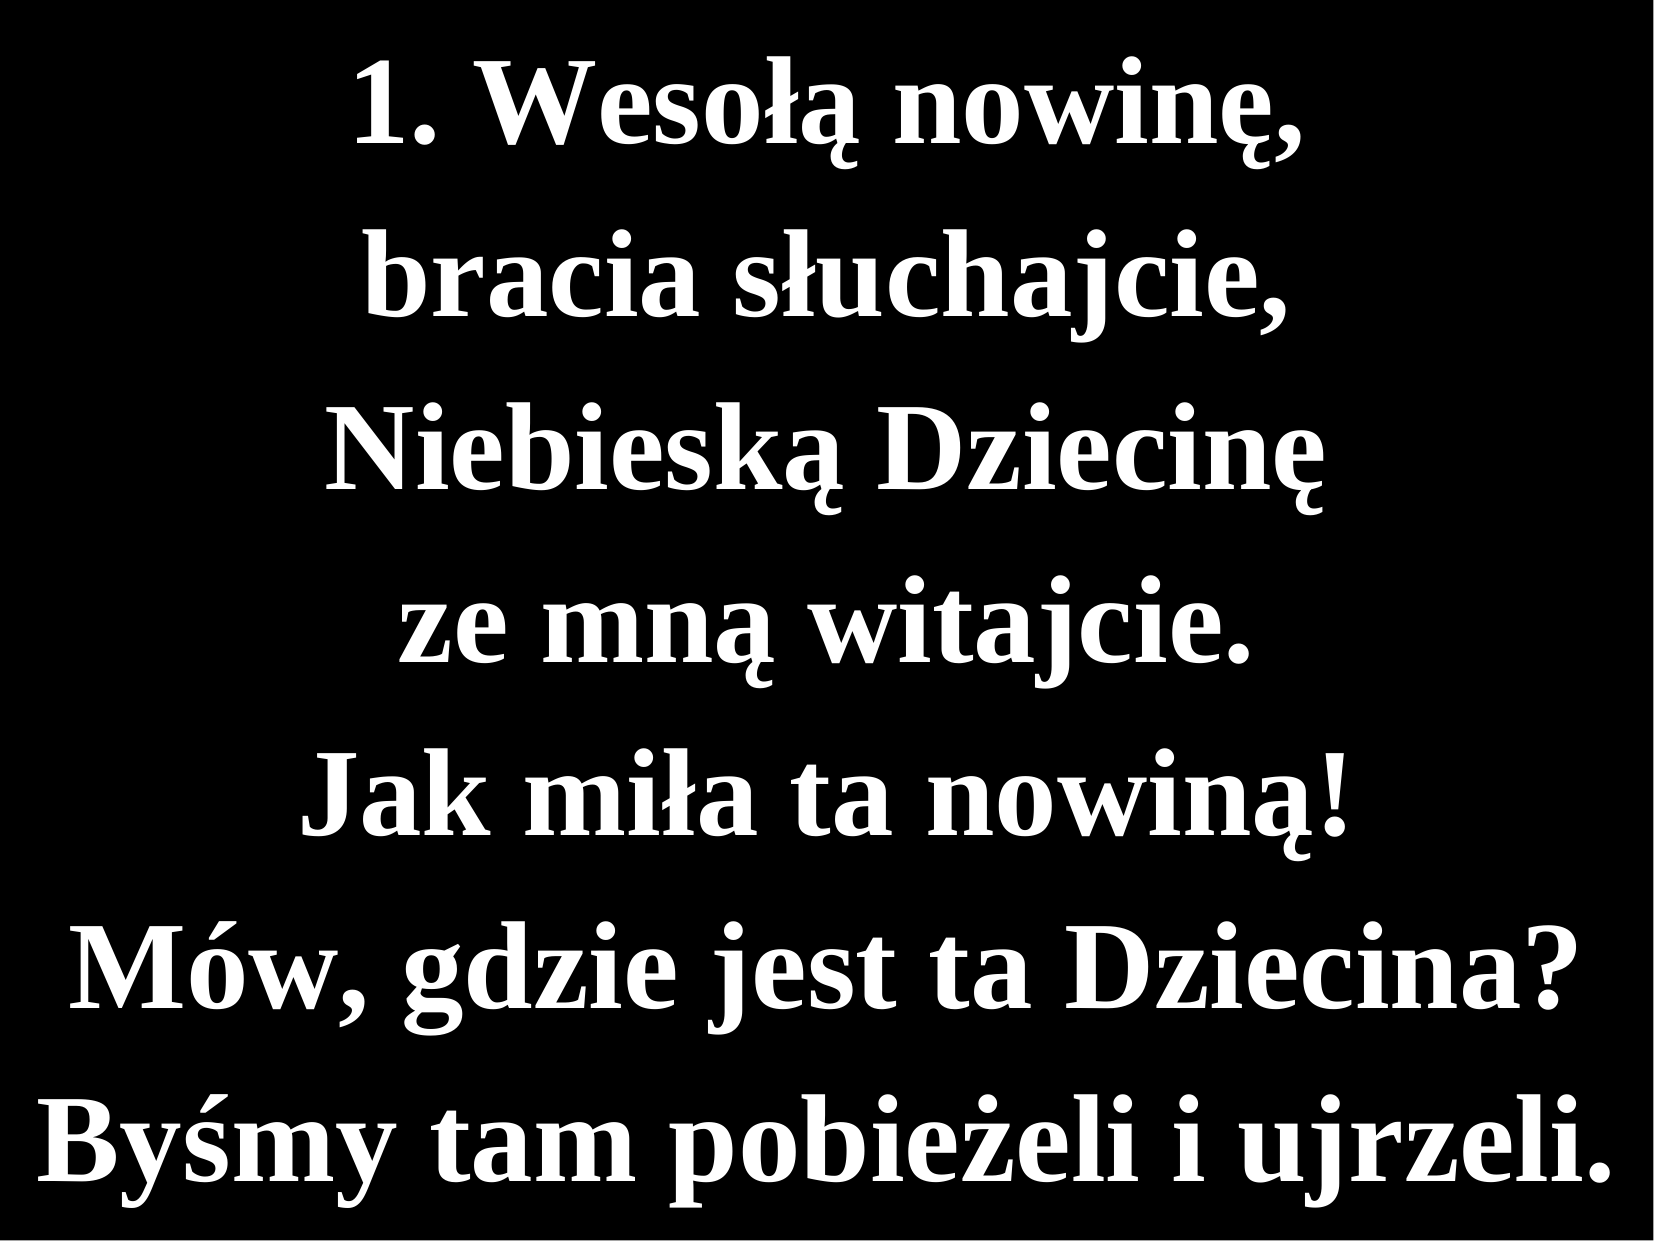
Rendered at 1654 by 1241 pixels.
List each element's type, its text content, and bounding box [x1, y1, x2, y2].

title 1. Wesołą nowinę, ppp bracia słuchajcie, ppp Niebieską Dziecinę ppp ze mną witajcie. ppp Jak miła ta nowiną! ppp Mów, gdzie jest ta Dziecina? ppp Byśmy tam pobieżeli i ujrzeli. [0, 0, 1654, 1241]
